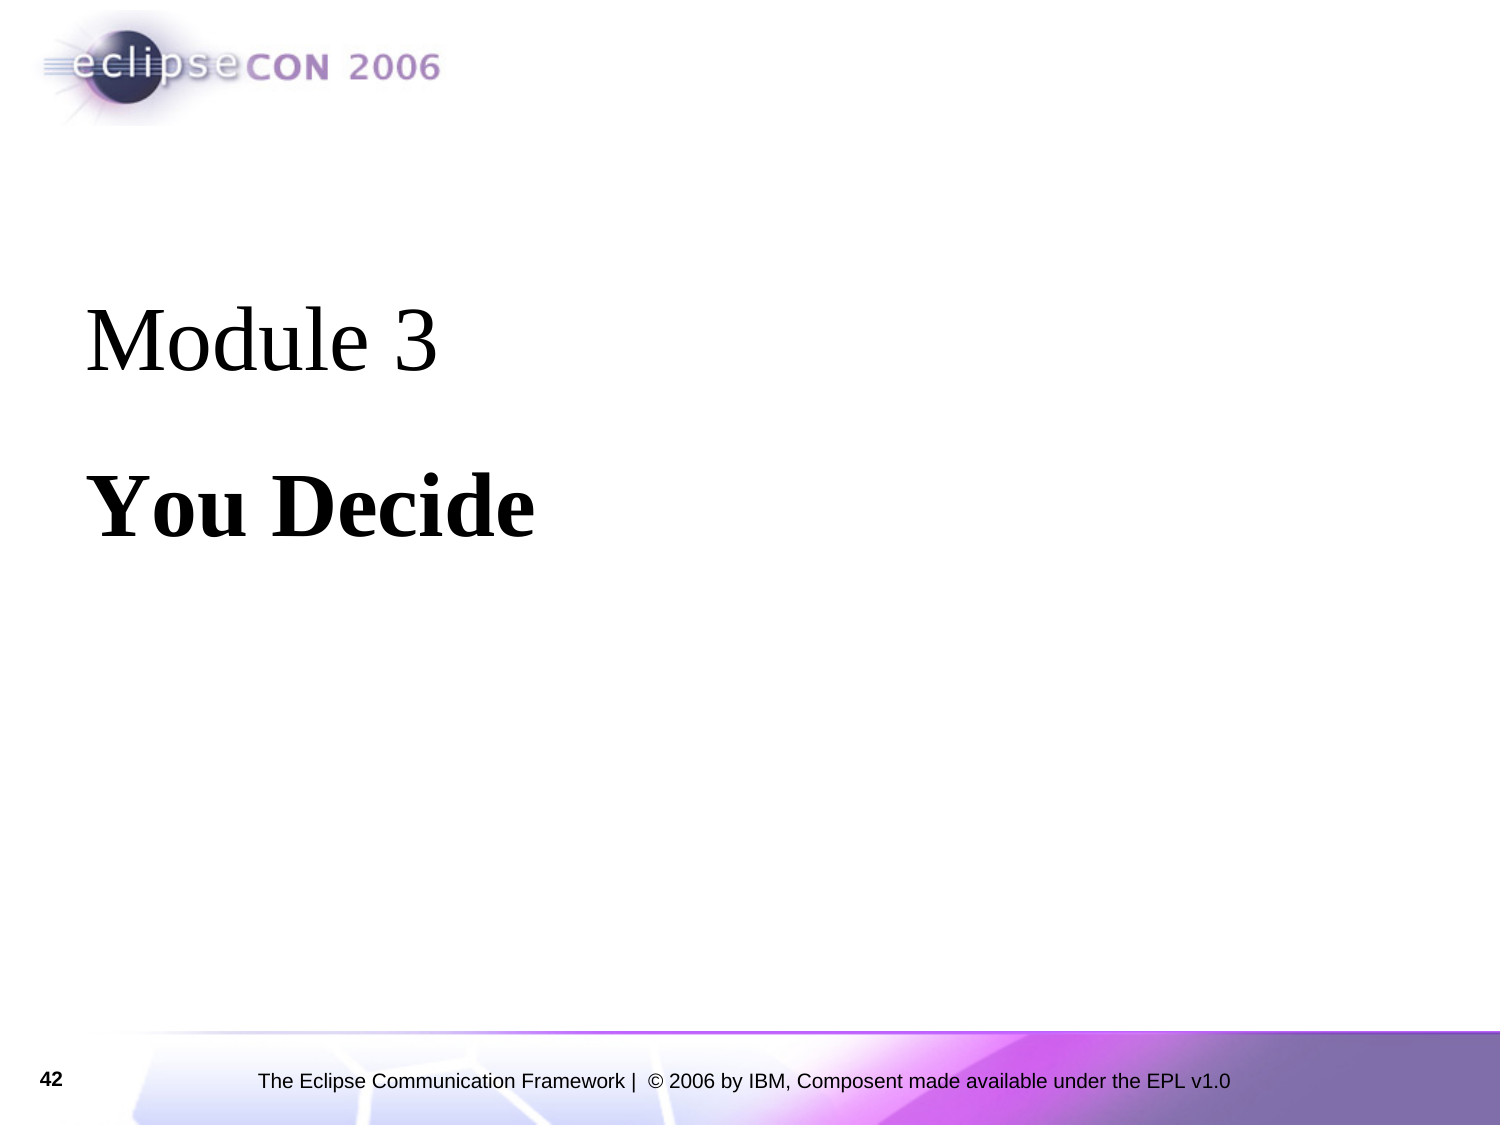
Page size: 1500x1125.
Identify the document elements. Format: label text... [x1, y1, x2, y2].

title Module 3 You Decide [70, 290, 1500, 615]
picture [31, 10, 1040, 126]
picture [0, 1031, 1500, 1125]
